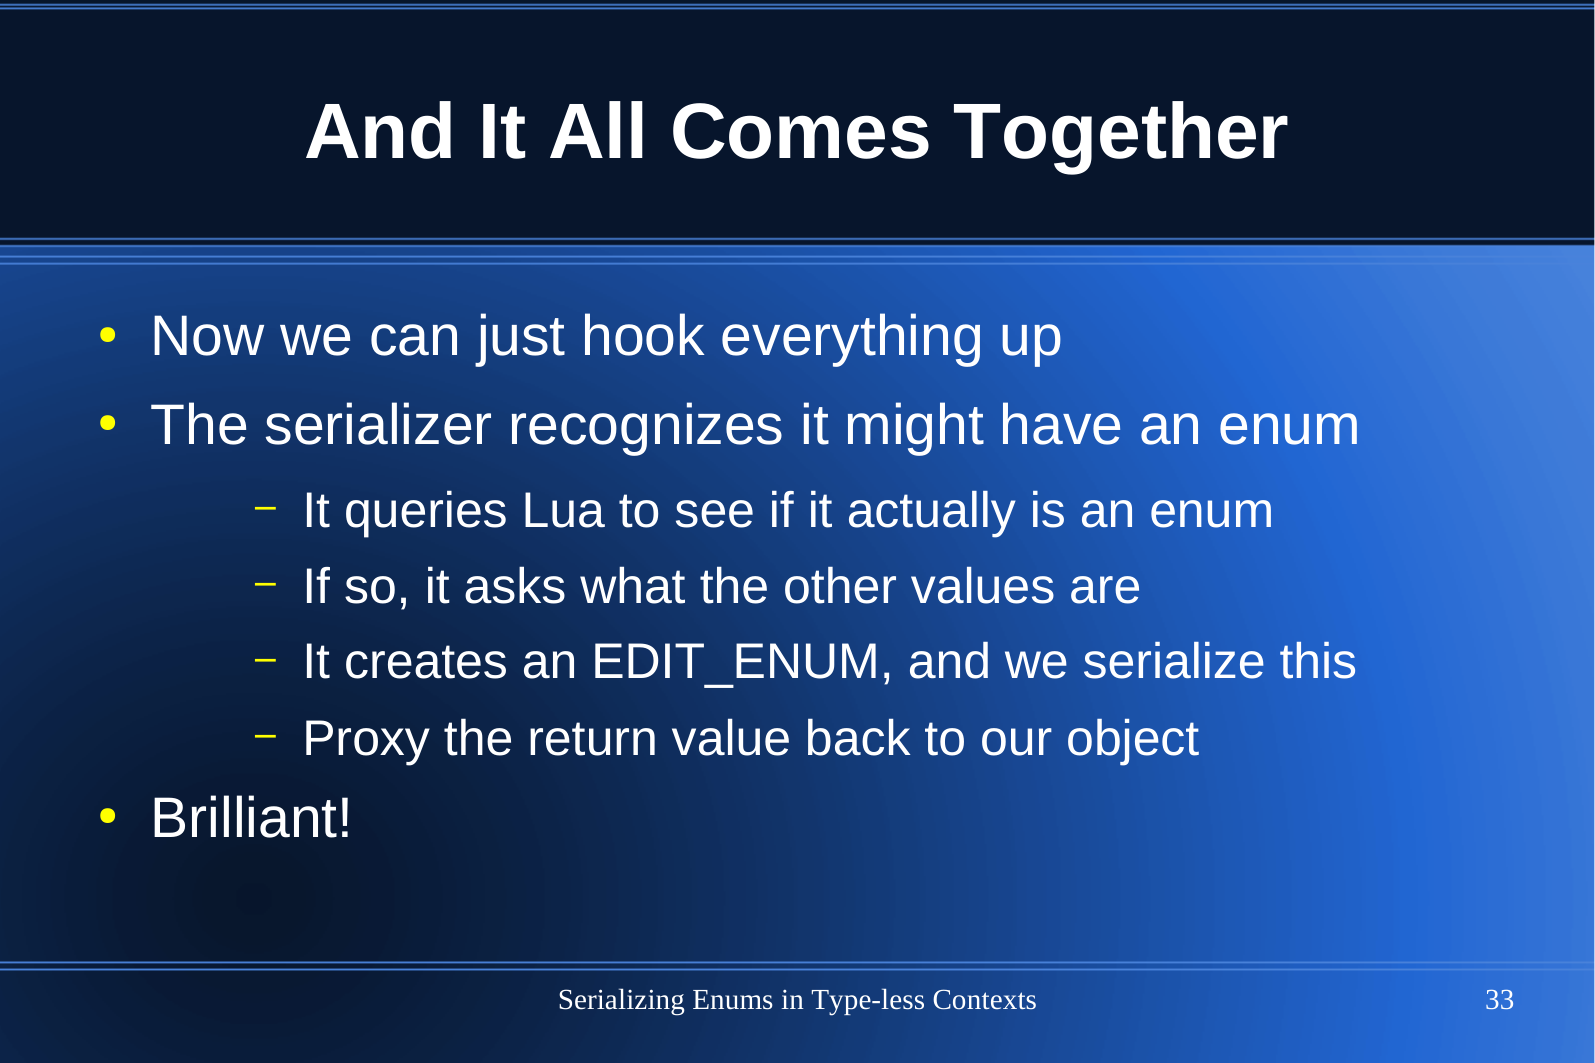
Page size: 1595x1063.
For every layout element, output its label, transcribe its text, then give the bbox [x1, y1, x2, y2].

list Now we can just hook everything up The serializer recognizes it might have an enum It queries Lua to see if it actually is an enum If so, it asks what the other values are It creates an EDIT_ENUM, and we serialize this Proxy the return value back to our object Brilliant! [79, 304, 1515, 921]
picture [0, 0, 1595, 1063]
title And It All Comes Together [79, 42, 1515, 220]
